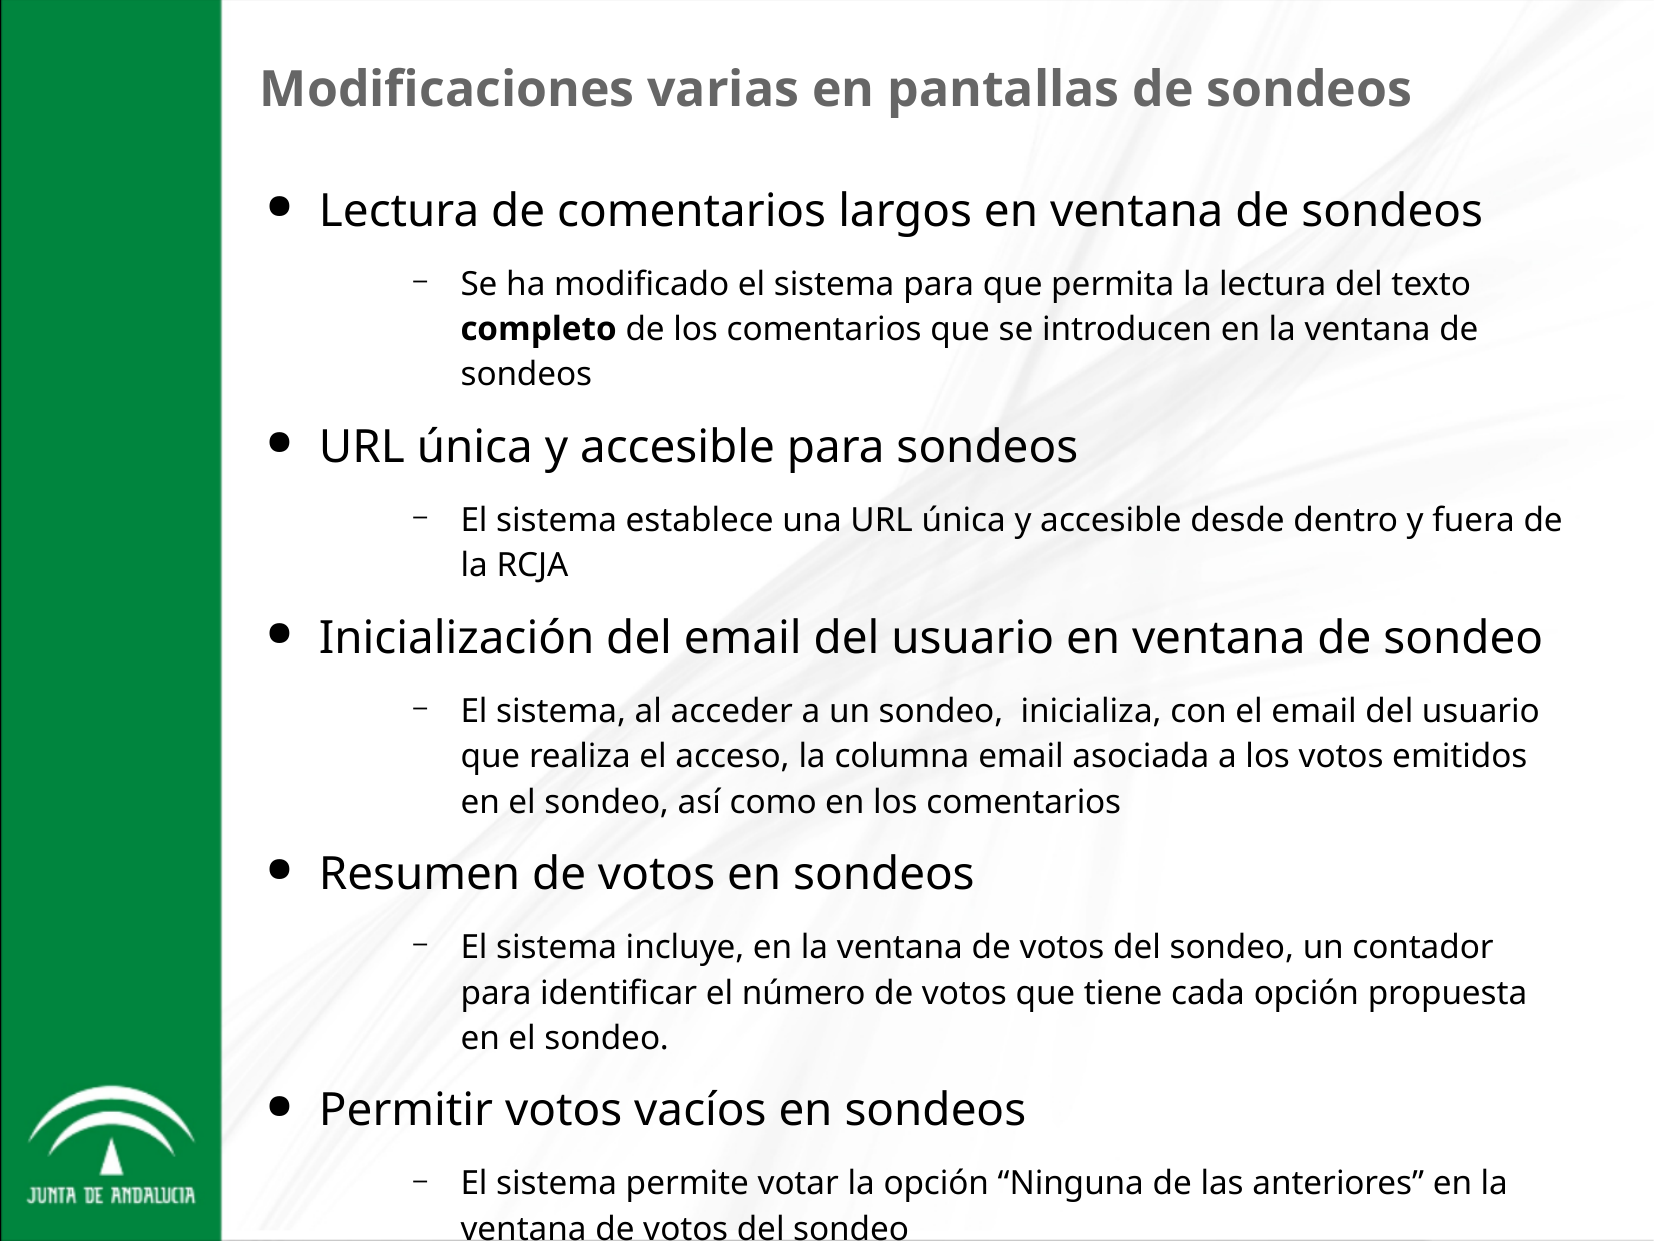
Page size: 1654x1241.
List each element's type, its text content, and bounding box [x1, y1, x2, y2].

title Modificaciones varias en pantallas de sondeos [259, 45, 1577, 129]
picture [0, 0, 1654, 1241]
list Lectura de comentarios largos en ventana de sondeos Se ha modificado el sistema para que permita la lectura del texto completo de los comentarios que se introducen en la ventana de sondeos URL única y accesible para sondeos El sistema establece una URL única y accesible desde dentro y fuera de la RCJA Inicialización del email del usuario en ventana de sondeo El sistema, al acceder a un sondeo, inicializa, con el email del usuario que realiza el acceso, la columna email asociada a los votos emitidos en el sondeo, así como en los comentarios Resumen de votos en sondeos El sistema incluye, en la ventana de votos del sondeo, un contador para identificar el número de votos que tiene cada opción propuesta en el sondeo. Permitir votos vacíos en sondeos El sistema permite votar la opción “Ninguna de las anteriores” en la ventana de votos del sondeo [248, 177, 1565, 996]
